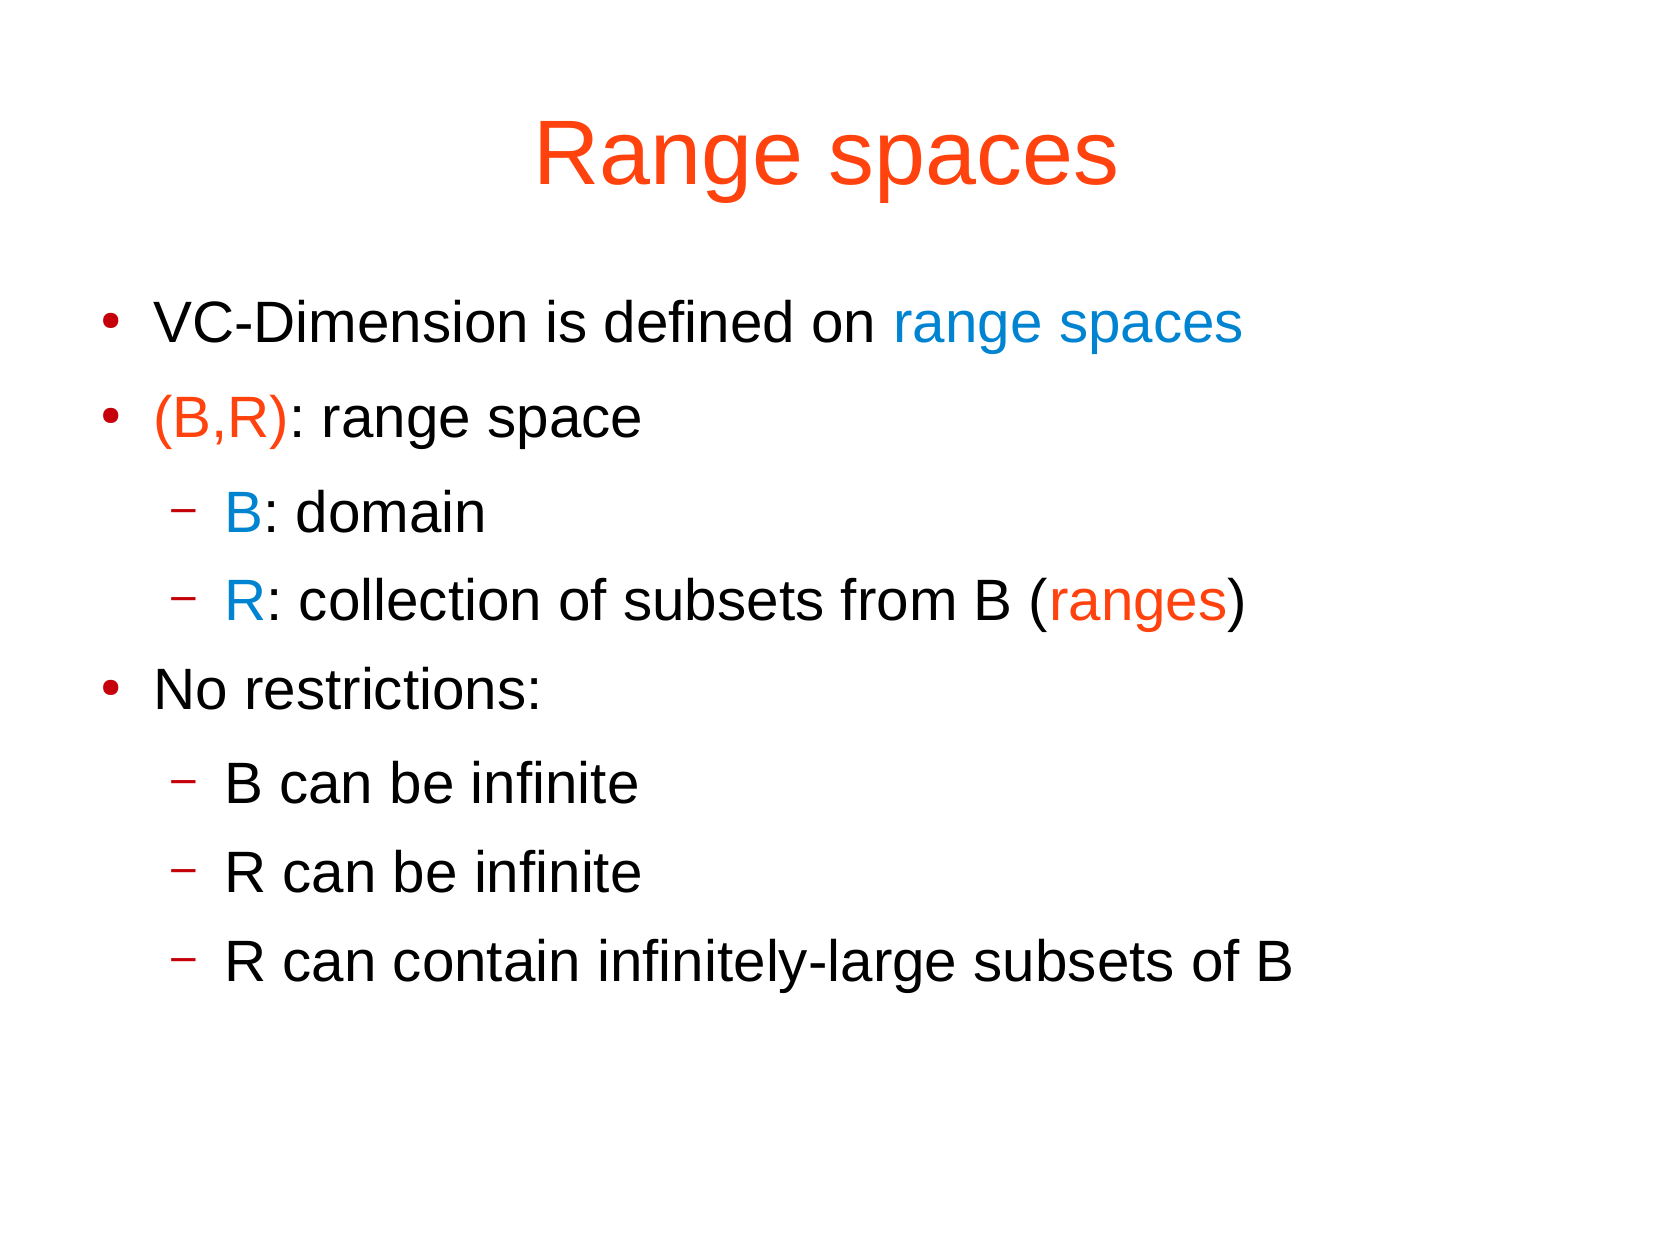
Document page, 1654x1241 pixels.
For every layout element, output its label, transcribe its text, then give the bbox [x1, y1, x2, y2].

title Range spaces [82, 49, 1571, 257]
list VC-Dimension is defined on range spaces (B,R): range space B: domain R: collection of subsets from B (ranges) No restrictions: B can be infinite R can be infinite R can contain infinitely-large subsets of B [82, 290, 1538, 1010]
